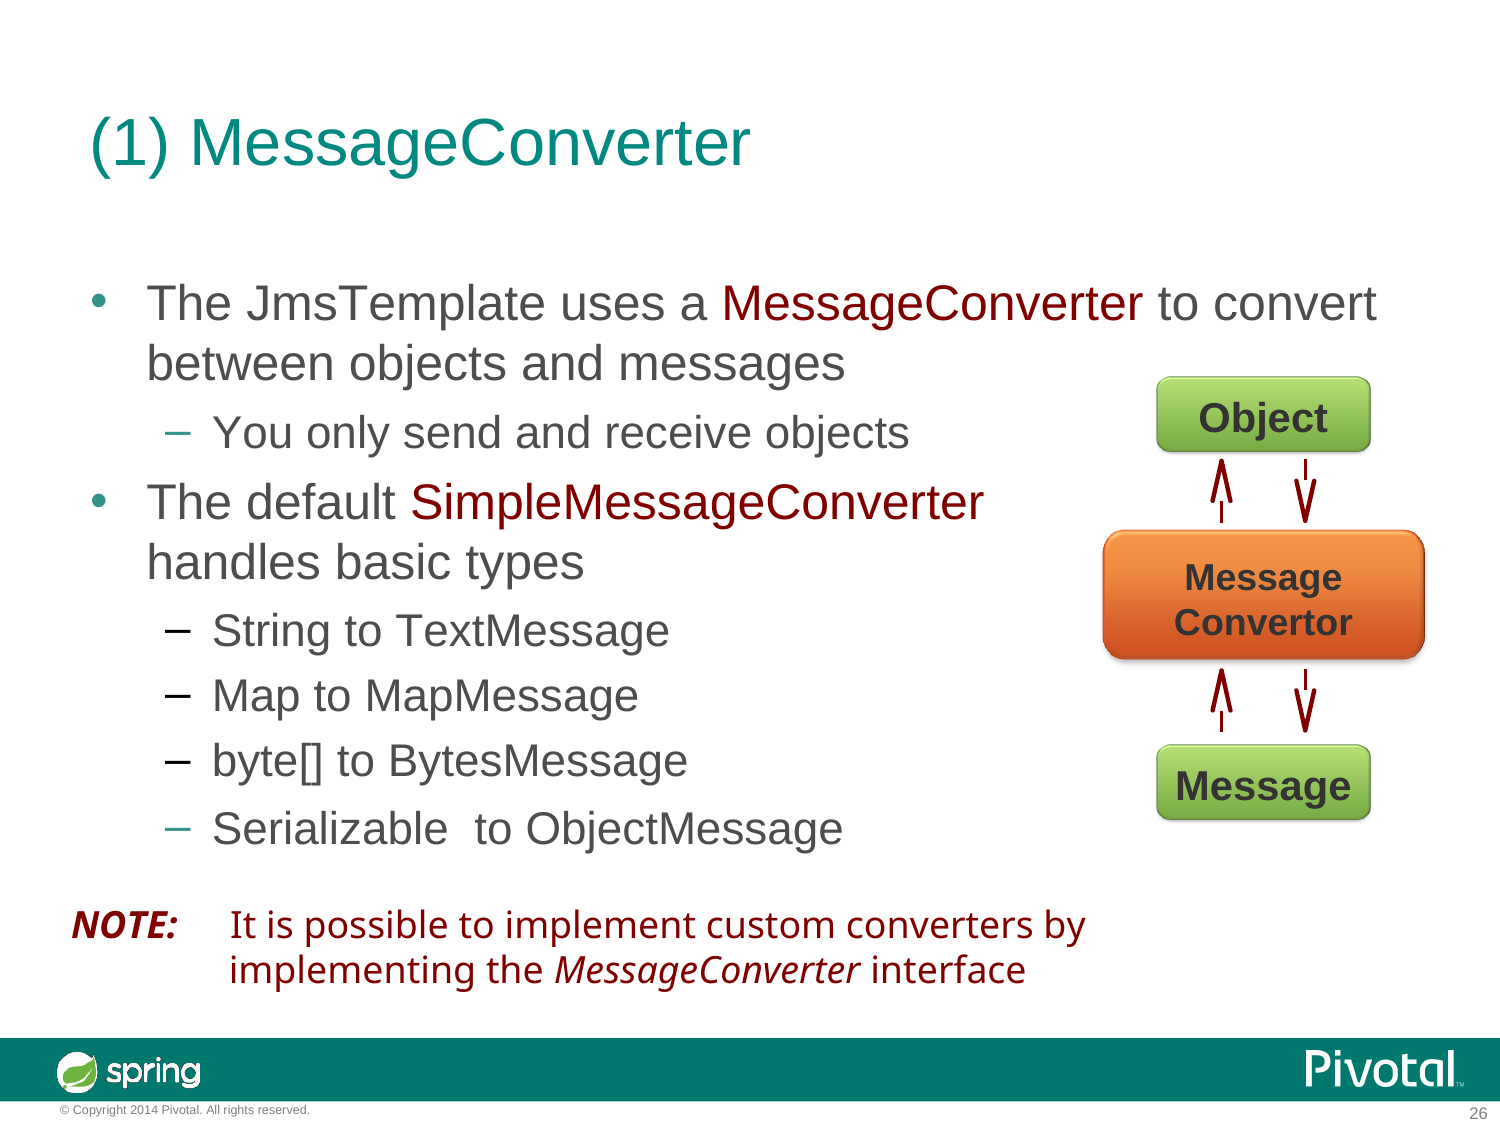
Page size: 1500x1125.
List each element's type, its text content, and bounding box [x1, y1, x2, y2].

picture [32, 1041, 210, 1103]
picture [1306, 1050, 1464, 1087]
picture [1151, 741, 1376, 827]
list The JmsTemplate uses a MessageConverter to convert between objects and messages You only send and receive objects The default SimpleMessageConverter handles basic types String to TextMessage Map to MapMessage byte[] to BytesMessage Serializable to ObjectMessage [75, 262, 1426, 1005]
picture [1094, 523, 1433, 672]
picture [1151, 373, 1376, 459]
title (1) MessageConverter [75, 44, 1426, 233]
text_box NOTE: It is possible to implement custom converters by implementing the MessageConverter interface [51, 893, 1305, 999]
